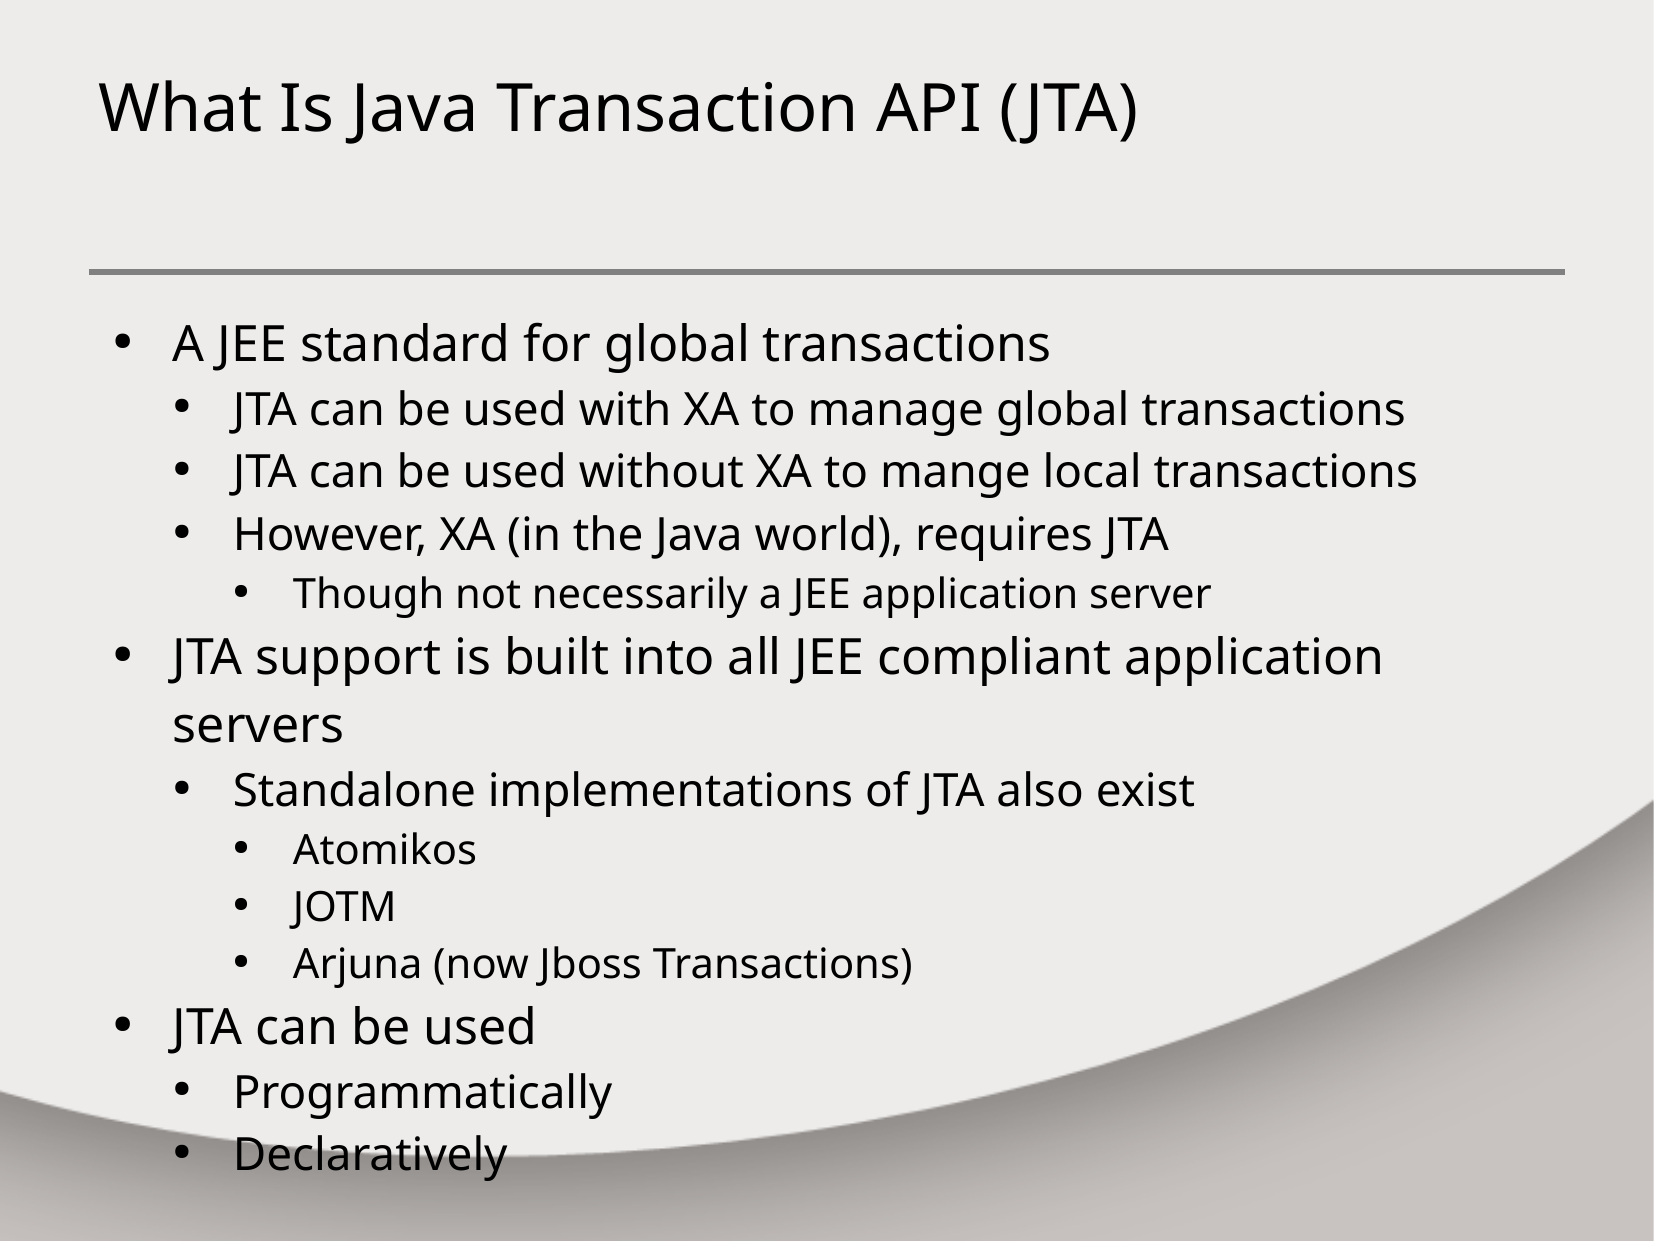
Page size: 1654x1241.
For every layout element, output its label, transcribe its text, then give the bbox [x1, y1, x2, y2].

title What Is Java Transaction API (JTA) [98, 75, 1561, 226]
text_box A JEE standard for global transactions JTA can be used with XA to manage global transactions JTA can be used without XA to mange local transactions However, XA (in the Java world), requires JTA Though not necessarily a JEE application server JTA support is built into all JEE compliant application servers Standalone implementations of JTA also exist Atomikos JOTM Arjuna (now Jboss Transactions) JTA can be used Programmatically Declaratively [98, 300, 1561, 1164]
picture [0, 0, 1654, 1241]
